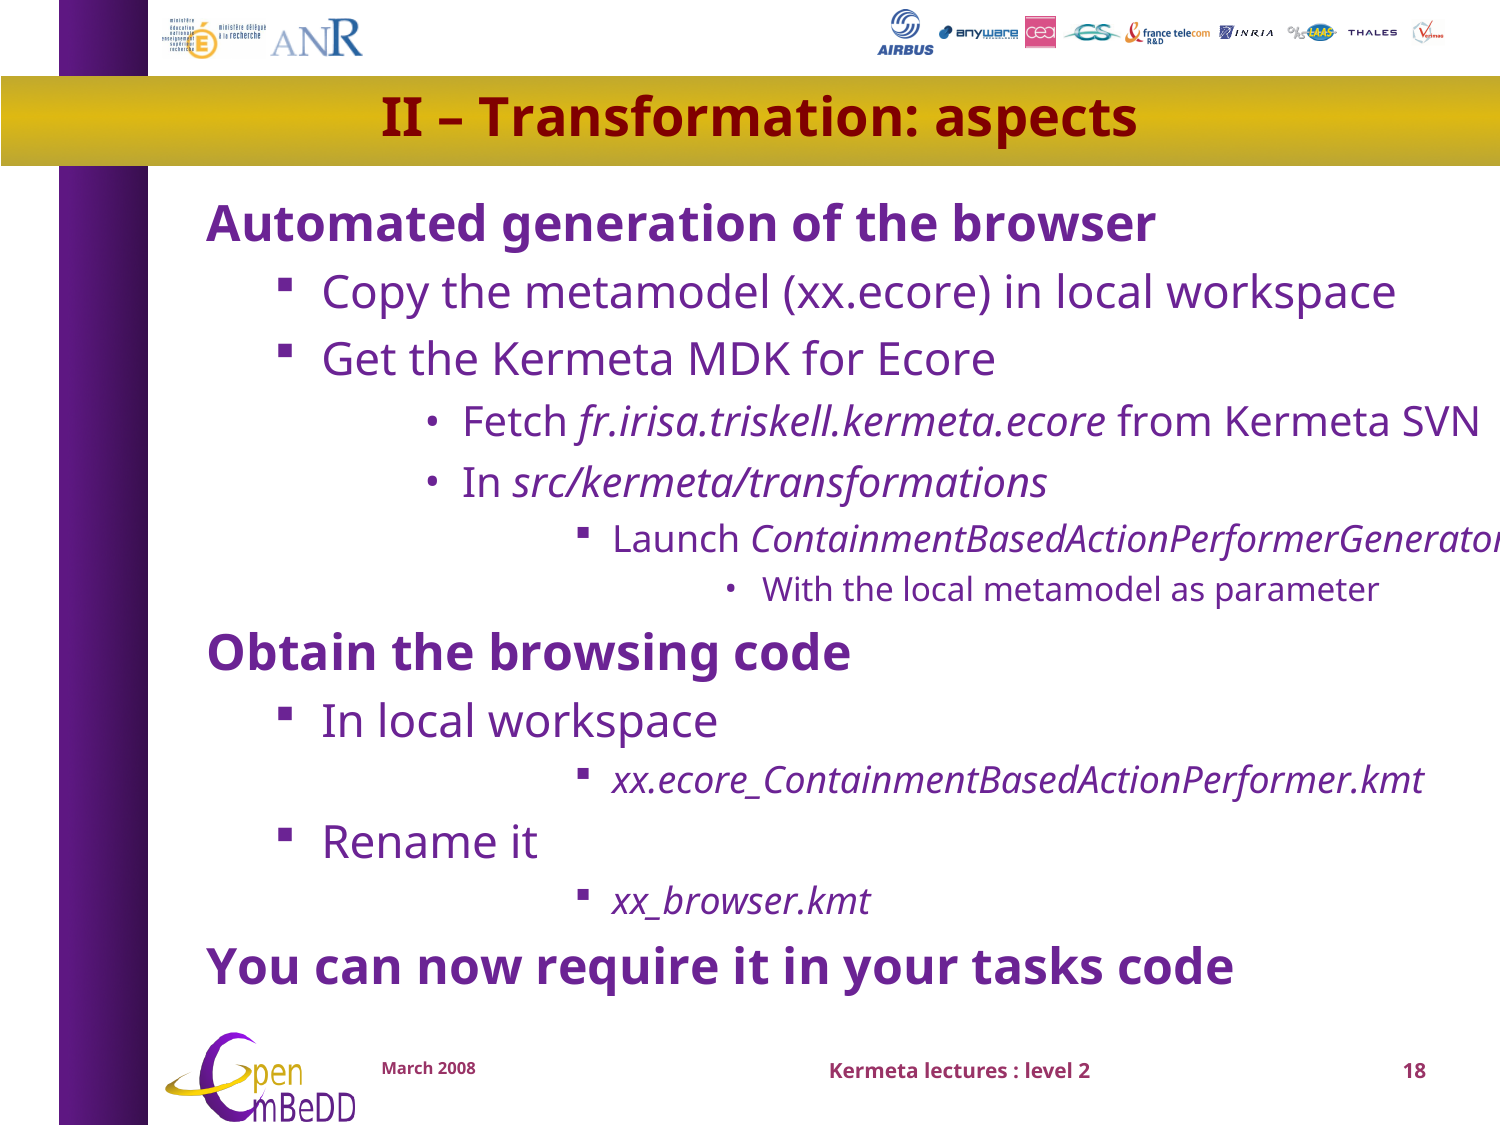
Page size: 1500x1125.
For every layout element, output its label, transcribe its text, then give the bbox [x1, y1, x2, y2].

picture [1, 0, 1500, 1125]
picture [270, 18, 363, 57]
text_box March 2008 [366, 1049, 531, 1101]
picture [162, 18, 266, 59]
picture [165, 1032, 355, 1122]
text_box <numéro> [1387, 1049, 1482, 1101]
text_box Kermeta lectures : level 2 [531, 1049, 1387, 1101]
title II – Transformation: aspects [321, 82, 1200, 148]
picture [877, 9, 1445, 55]
list Automated generation of the browser Copy the metamodel (xx.ecore) in local workspace Get the Kermeta MDK for Ecore Fetch fr.irisa.triskell.kermeta.ecore from Kermeta SVN In src/kermeta/transformations Launch ContainmentBasedActionPerformerGenerator.kmt With the local metamodel as parameter Obtain the browsing code In local workspace xx.ecore_ContainmentBasedActionPerformer.kmt Rename it xx_browser.kmt You can now require it in your tasks code [124, 191, 1500, 995]
